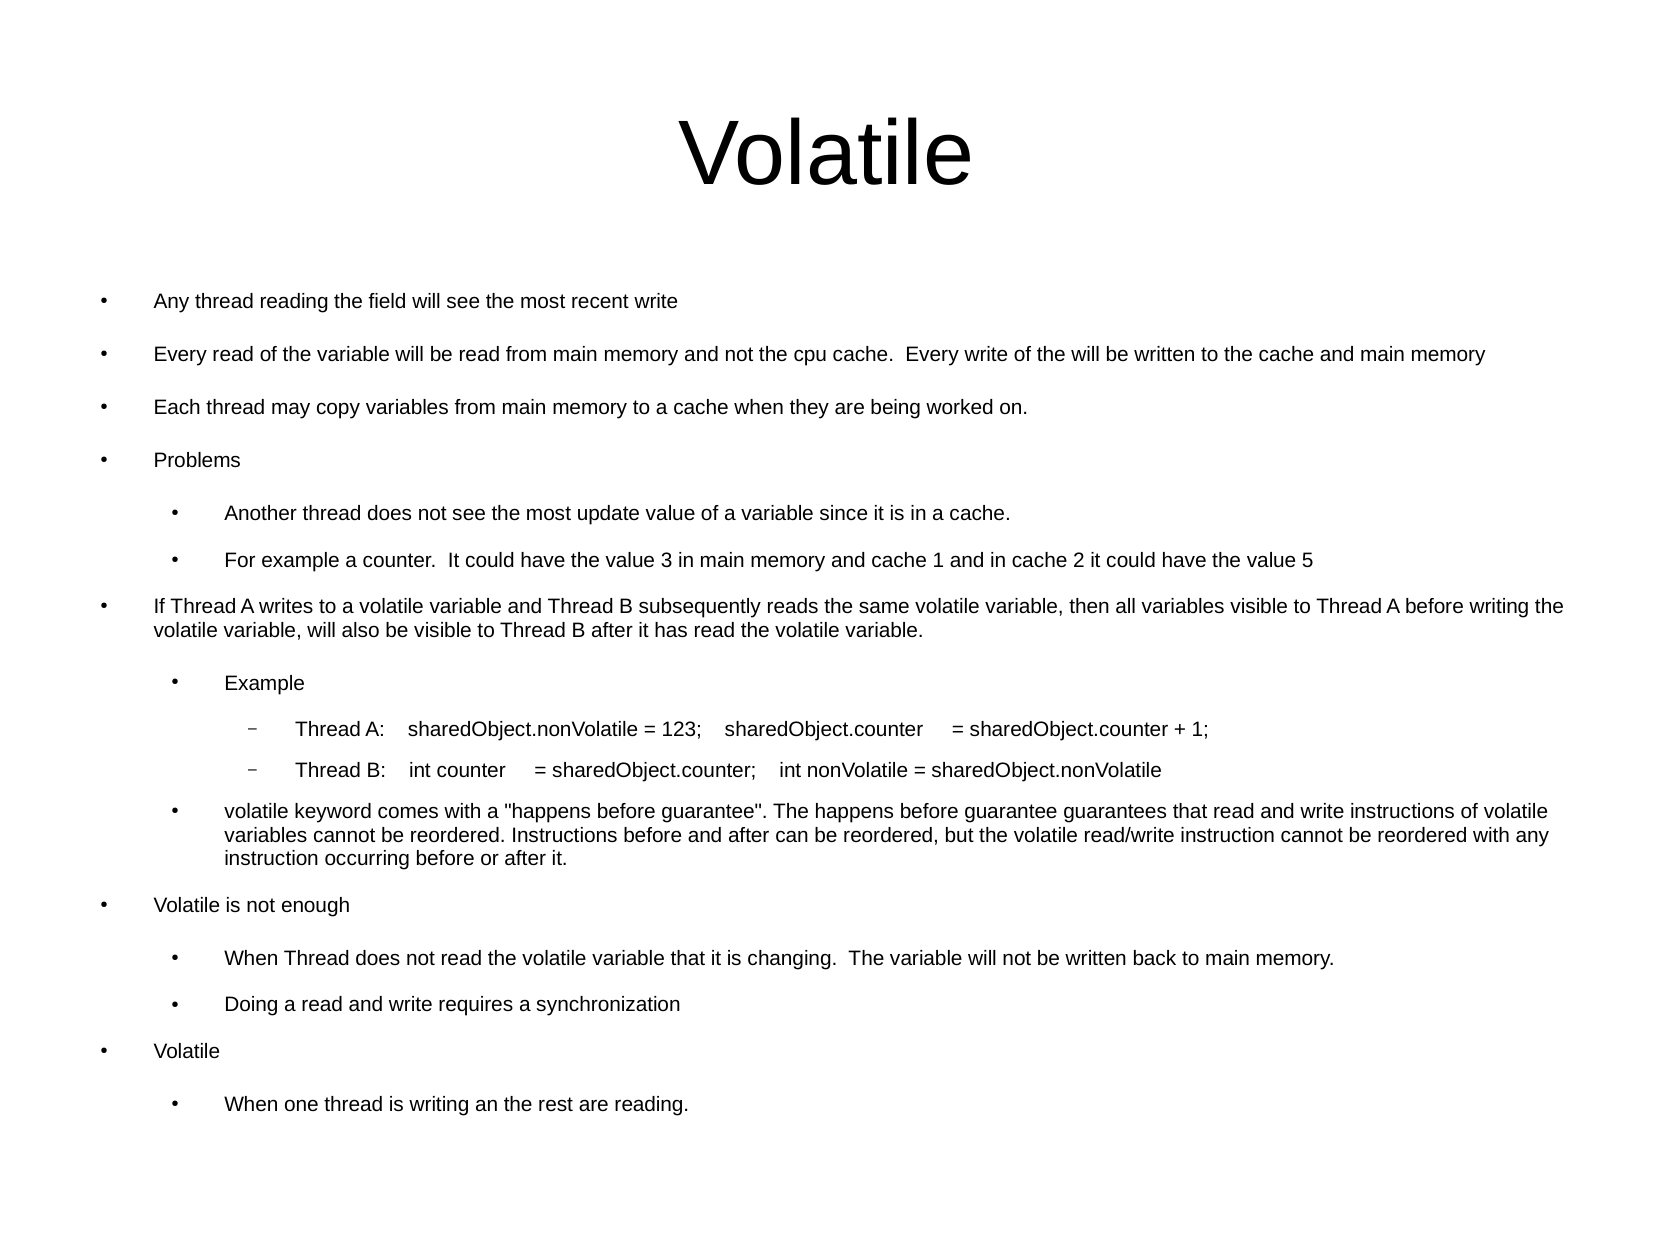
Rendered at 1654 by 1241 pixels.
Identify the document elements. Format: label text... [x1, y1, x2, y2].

title Volatile [82, 49, 1571, 257]
list Any thread reading the field will see the most recent write Every read of the variable will be read from main memory and not the cpu cache. Every write of the will be written to the cache and main memory Each thread may copy variables from main memory to a cache when they are being worked on. Problems Another thread does not see the most update value of a variable since it is in a cache. For example a counter. It could have the value 3 in main memory and cache 1 and in cache 2 it could have the value 5 If Thread A writes to a volatile variable and Thread B subsequently reads the same volatile variable, then all variables visible to Thread A before writing the volatile variable, will also be visible to Thread B after it has read the volatile variable. Example Thread A: sharedObject.nonVolatile = 123; sharedObject.counter = sharedObject.counter + 1; Thread B: int counter = sharedObject.counter; int nonVolatile = sharedObject.nonVolatile volatile keyword comes with a "happens before guarantee". The happens before guarantee guarantees that read and write instructions of volatile variables cannot be reordered. Instructions before and after can be reordered, but the volatile read/write instruction cannot be reordered with any instruction occurring before or after it. Volatile is not enough When Thread does not read the volatile variable that it is changing. The variable will not be written back to main memory. Doing a read and write requires a synchronization Volatile When one thread is writing an the rest are reading. [82, 290, 1571, 1171]
